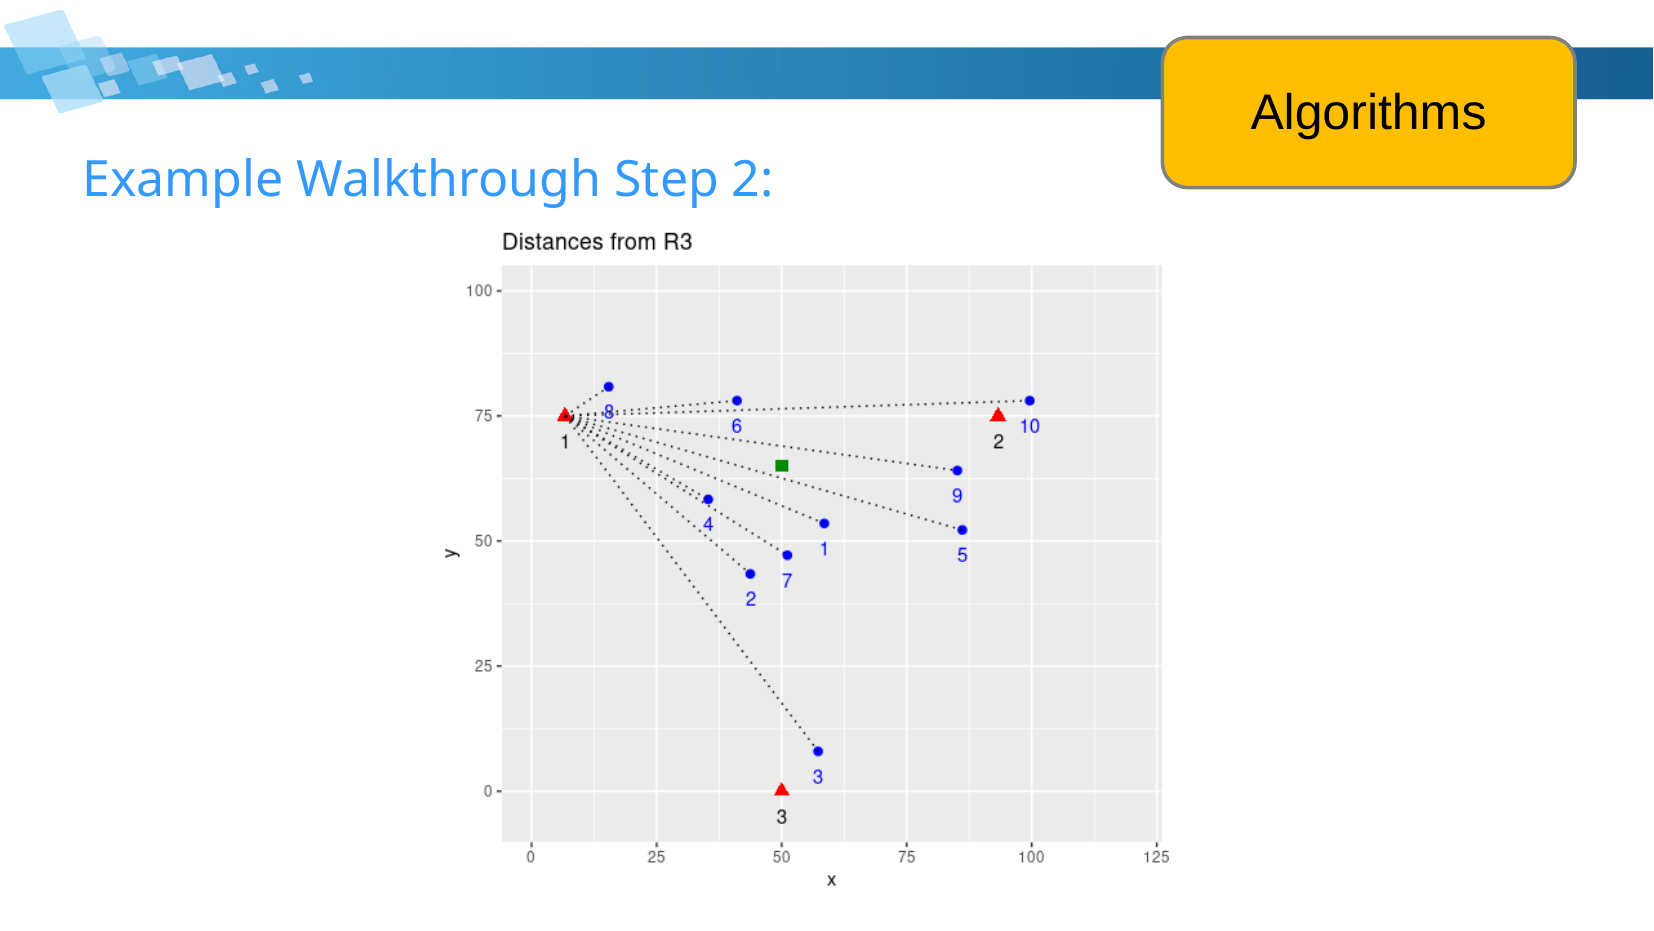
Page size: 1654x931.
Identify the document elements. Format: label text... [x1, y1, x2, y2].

text_box Algorithms [1162, 37, 1576, 188]
picture [0, 0, 1653, 929]
title Example Walkthrough Step 2: [82, 99, 1571, 255]
